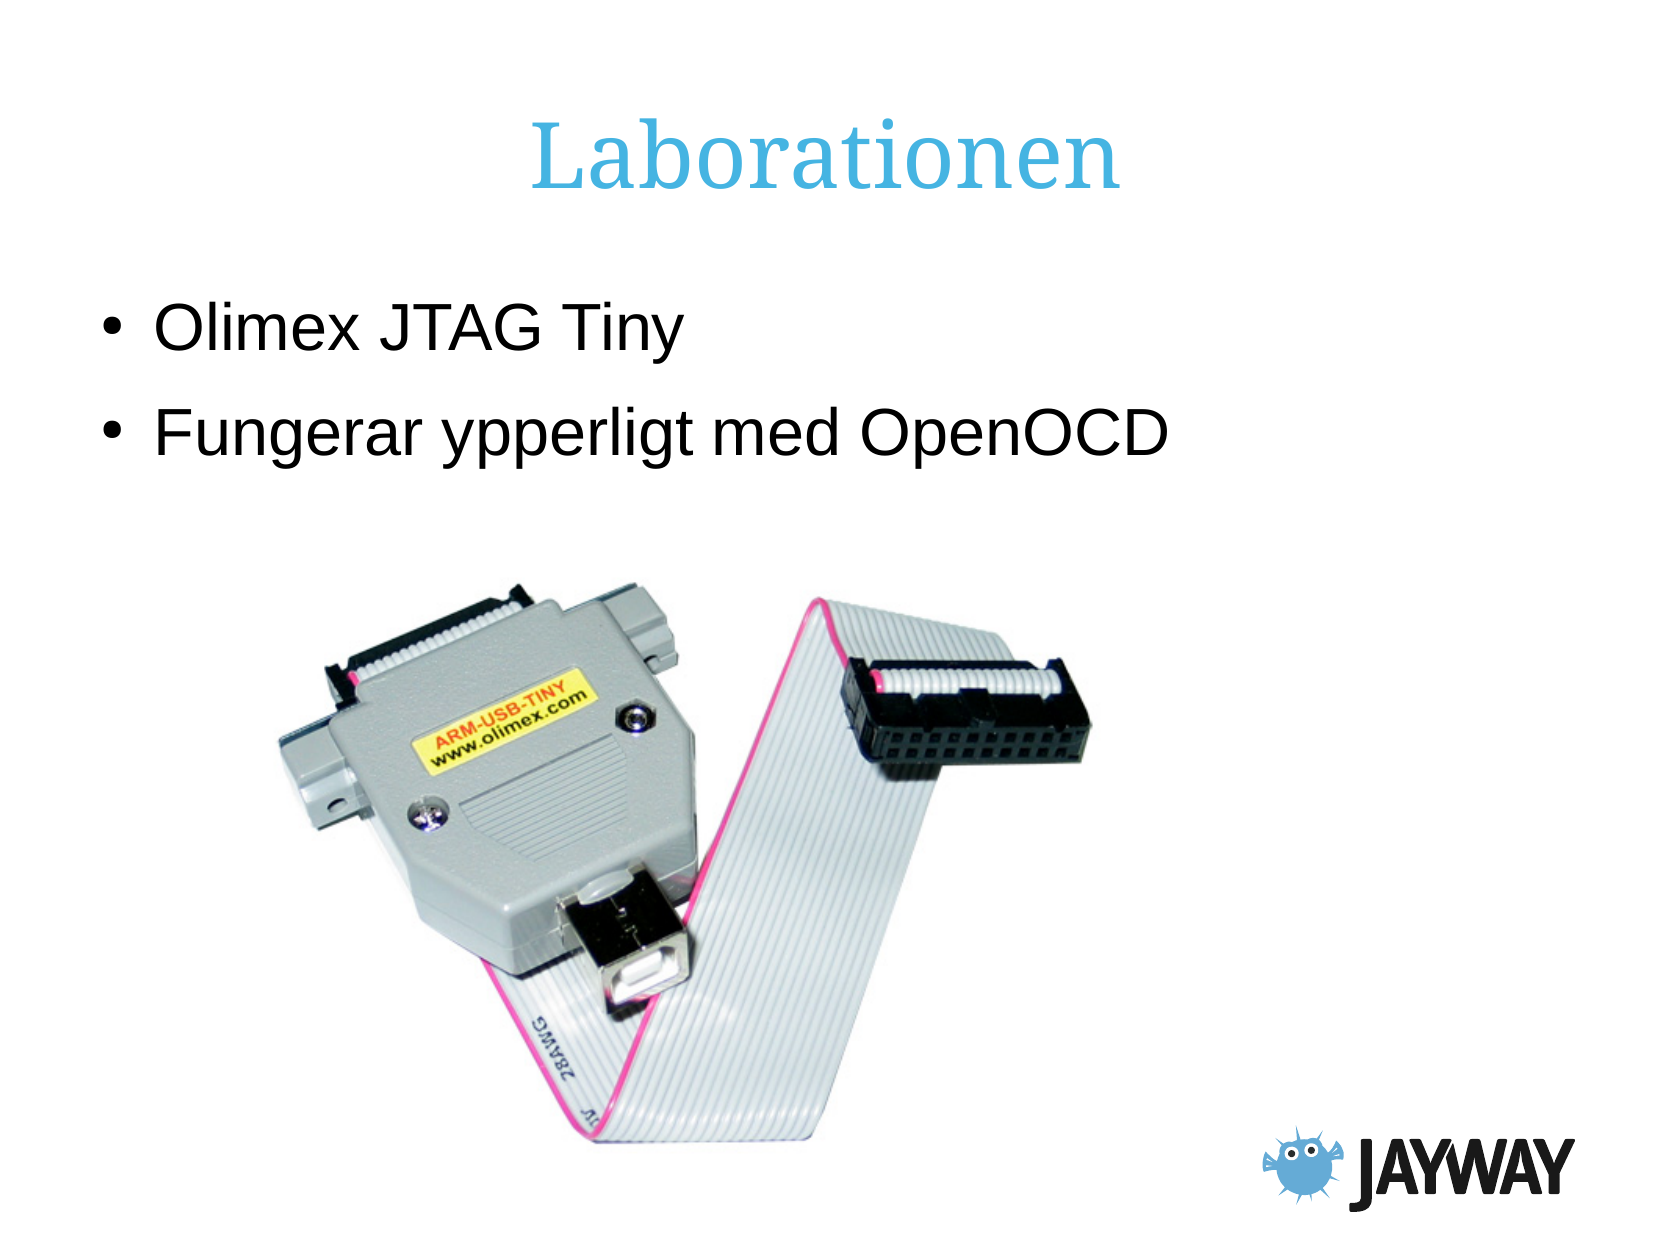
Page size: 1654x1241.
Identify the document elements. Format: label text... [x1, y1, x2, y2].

picture [262, 553, 1107, 1163]
title Laborationen [82, 49, 1571, 257]
list Olimex JTAG Tiny Fungerar ypperligt med OpenOCD [82, 290, 1571, 1109]
